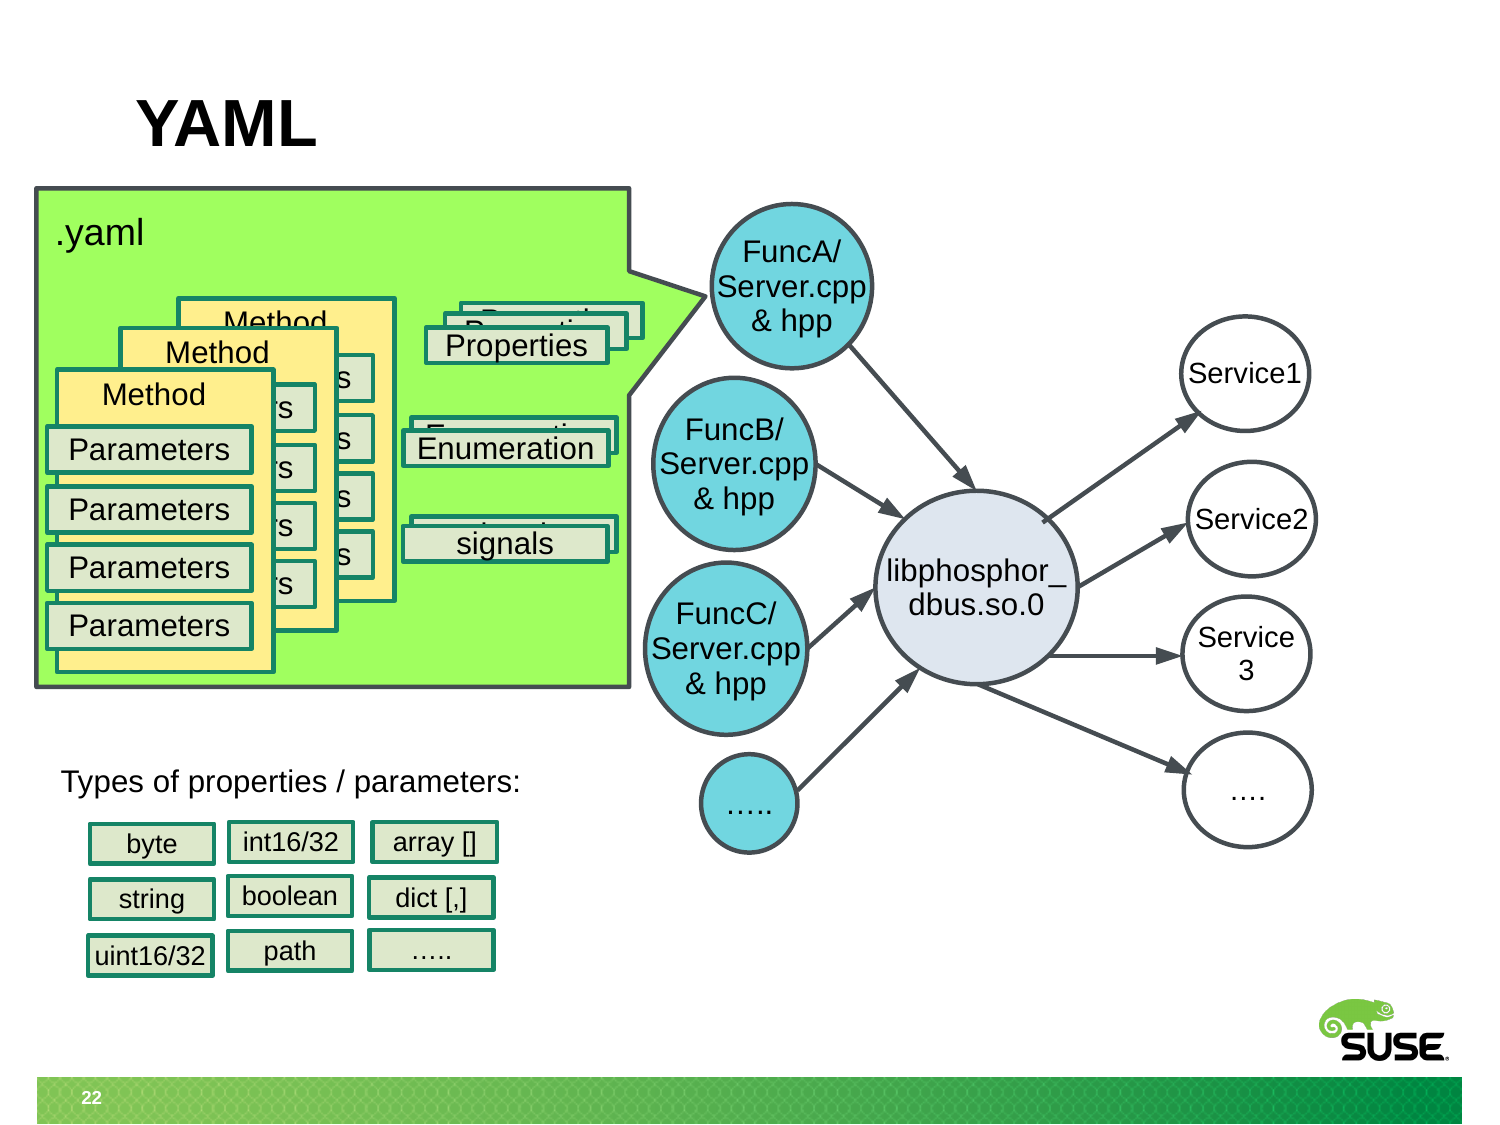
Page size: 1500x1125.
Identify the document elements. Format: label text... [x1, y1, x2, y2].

text_box Parameters [47, 486, 252, 533]
text_box Method [150, 327, 337, 385]
text_box Parameters [274, 385, 315, 431]
text_box Properties [461, 303, 643, 339]
text_box Service2 [1187, 461, 1316, 577]
text_box FuncA/ Server.cpp & hpp [711, 203, 873, 369]
text_box …. [1183, 732, 1312, 848]
text_box Enumeration [411, 417, 617, 453]
text_box signals [411, 516, 617, 552]
text_box FuncC/ Server.cpp & hpp [645, 562, 808, 735]
text_box Properties [426, 327, 608, 363]
text_box path [227, 930, 353, 971]
picture [1319, 999, 1449, 1061]
text_box ….. [369, 929, 494, 970]
text_box Service1 [1181, 316, 1310, 431]
text_box Parameters [47, 544, 252, 591]
text_box Parameters [274, 444, 315, 491]
text_box Service 3 [1182, 596, 1311, 712]
text_box libphosphor_ dbus.so.0 [875, 490, 1078, 685]
text_box string [89, 879, 215, 920]
text_box signals [402, 525, 608, 562]
text_box Parameters [47, 602, 252, 649]
text_box Parameters [337, 531, 373, 578]
text_box Parameters [274, 561, 315, 608]
text_box Parameters [337, 473, 373, 520]
text_box int16/32 [228, 822, 354, 863]
text_box Types of properties / parameters: [45, 756, 733, 814]
text_box byte [89, 823, 215, 864]
text_box Properties [445, 313, 627, 349]
text_box .yaml [40, 203, 658, 303]
text_box ….. [701, 754, 798, 853]
text_box Method [87, 369, 274, 427]
text_box Parameters [337, 415, 373, 462]
text_box uint16/32 [88, 935, 213, 976]
text_box Parameters [274, 502, 315, 550]
text_box dict [,] [369, 877, 494, 918]
picture [37, 1077, 1462, 1124]
title YAML [135, 41, 1372, 204]
text_box array [] [372, 822, 497, 863]
text_box Method [208, 303, 395, 356]
text_box boolean [227, 875, 353, 916]
text_box Parameters [337, 356, 373, 402]
text_box Parameters [47, 426, 252, 473]
text_box Enumeration [403, 430, 609, 466]
text_box [36, 188, 706, 687]
text_box FuncB/ Server.cpp & hpp [653, 377, 816, 551]
